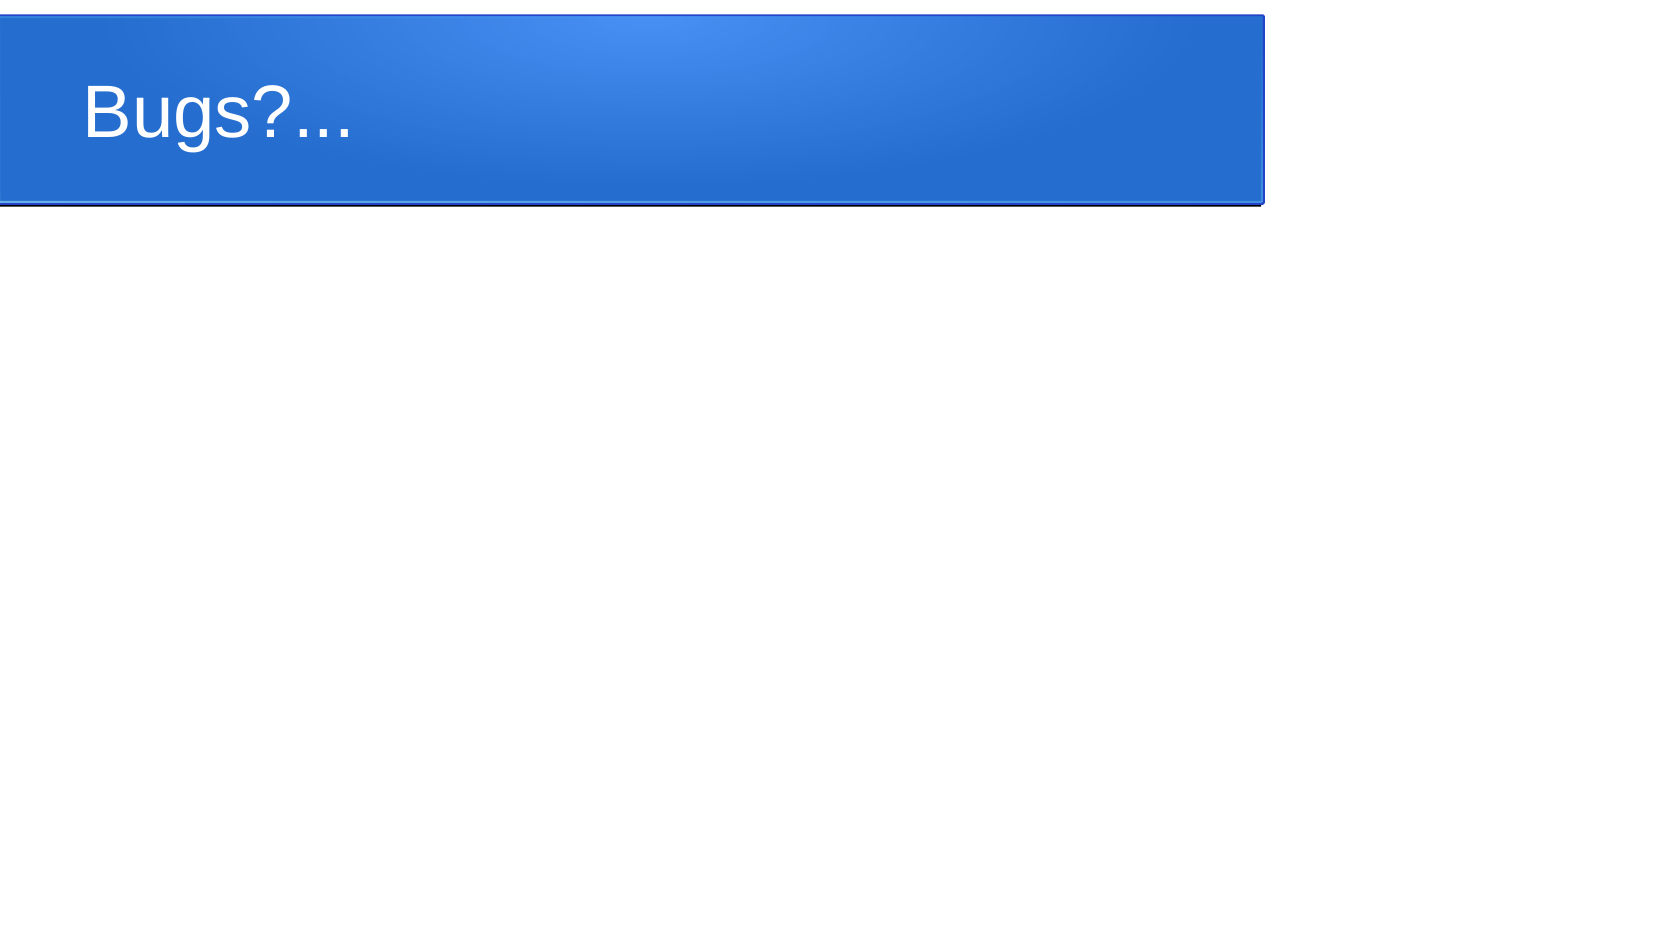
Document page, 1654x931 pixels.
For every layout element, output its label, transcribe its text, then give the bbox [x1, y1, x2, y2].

title Bugs?... [82, 35, 1235, 189]
